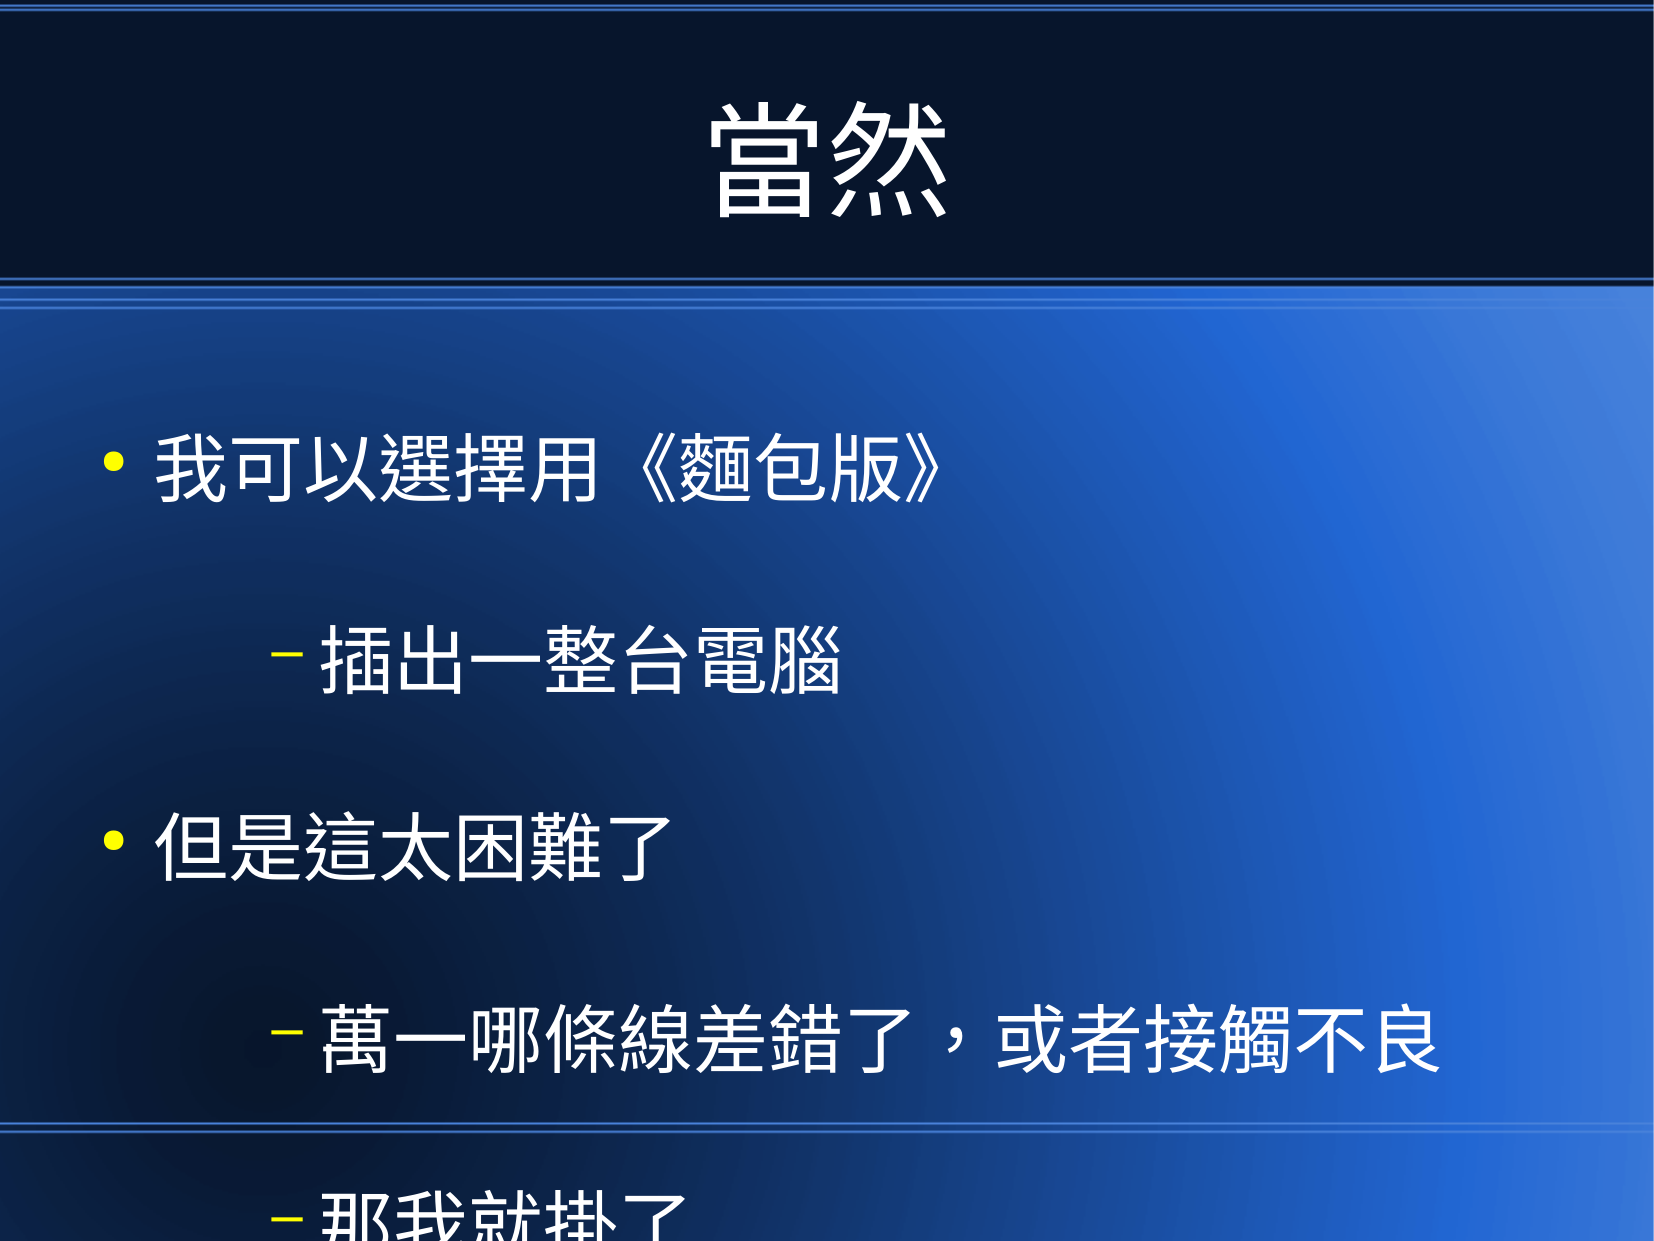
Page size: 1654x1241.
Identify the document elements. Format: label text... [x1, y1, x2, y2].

picture [0, 0, 1654, 1241]
list 我可以選擇用《麵包版》 插出一整台電腦 但是這太困難了 萬一哪條線差錯了，或者接觸不良 那我就掛了 [82, 355, 1571, 1241]
title 當然 [82, 49, 1571, 257]
